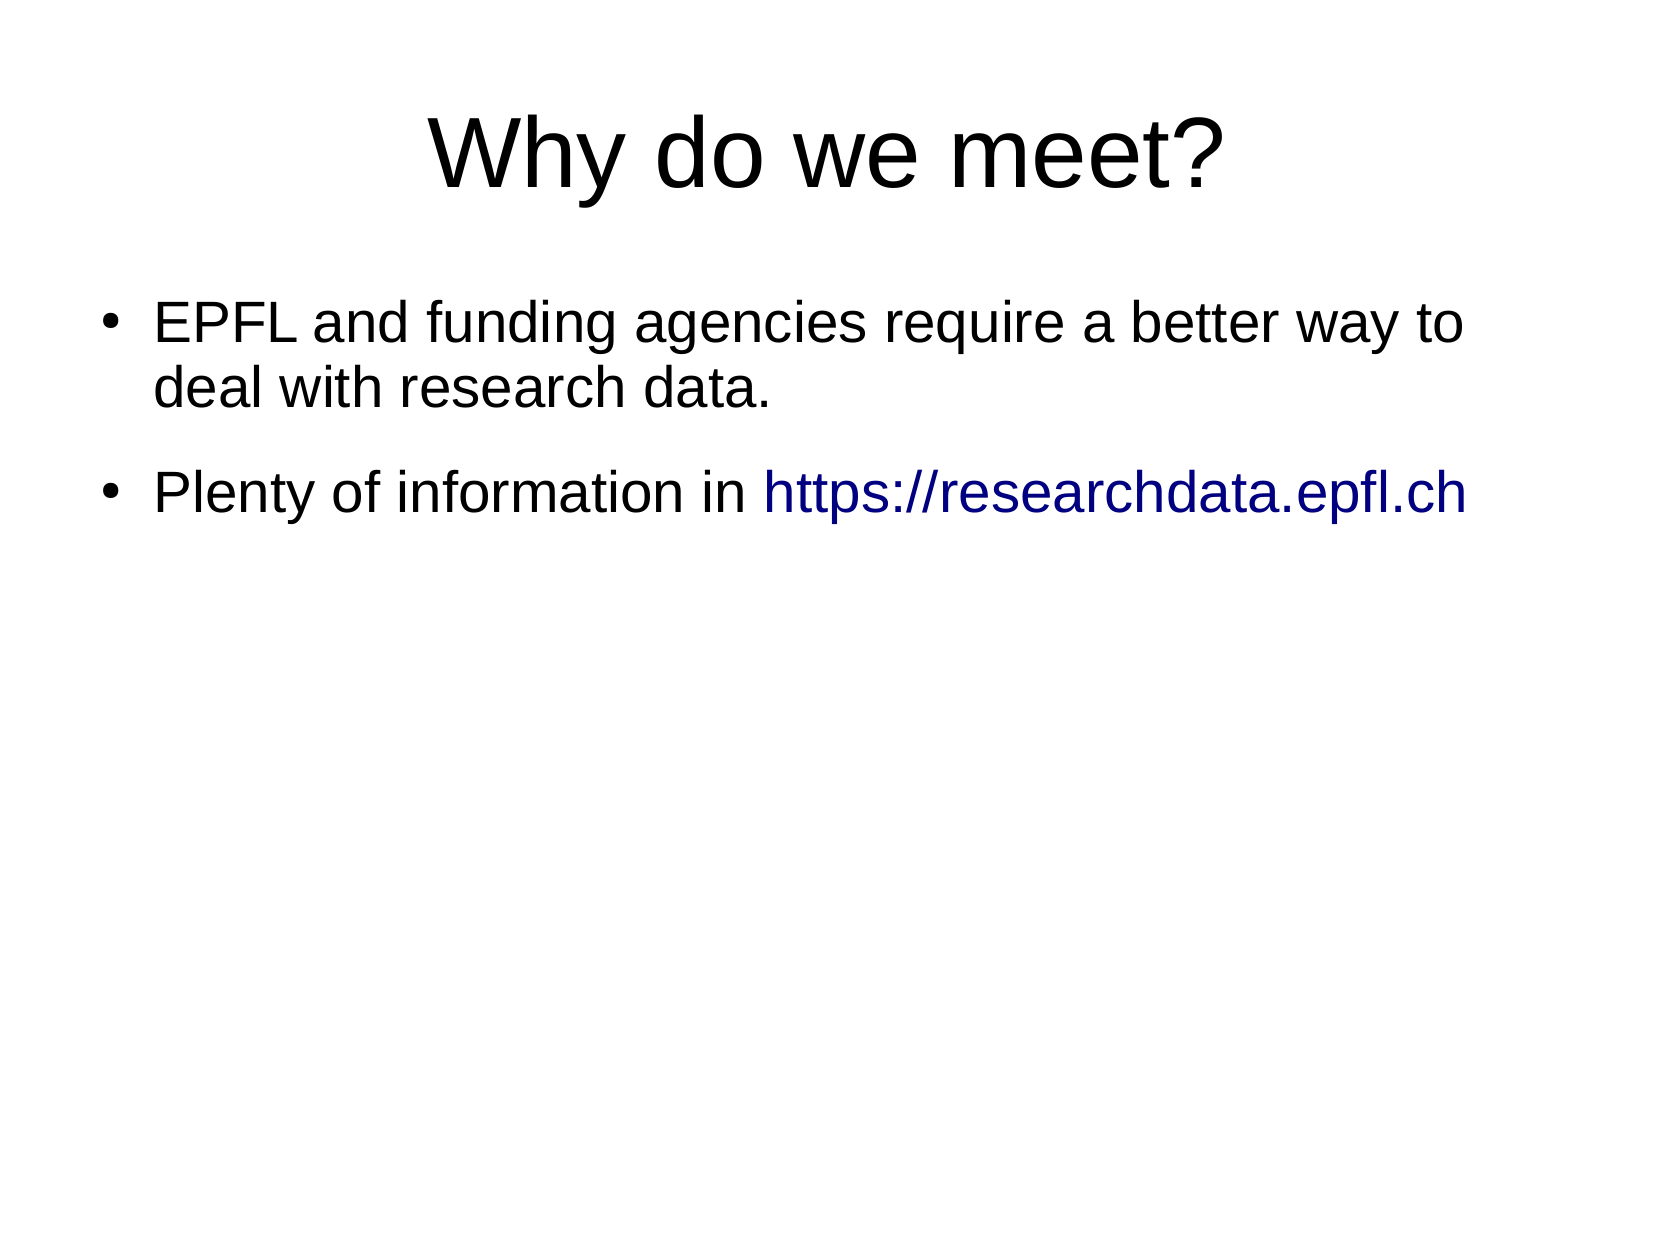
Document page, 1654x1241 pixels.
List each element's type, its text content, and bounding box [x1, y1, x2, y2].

title Why do we meet? [82, 49, 1571, 257]
list EPFL and funding agencies require a better way to deal with research data. Plenty of information in https://researchdata.epfl.ch [82, 290, 1571, 1010]
